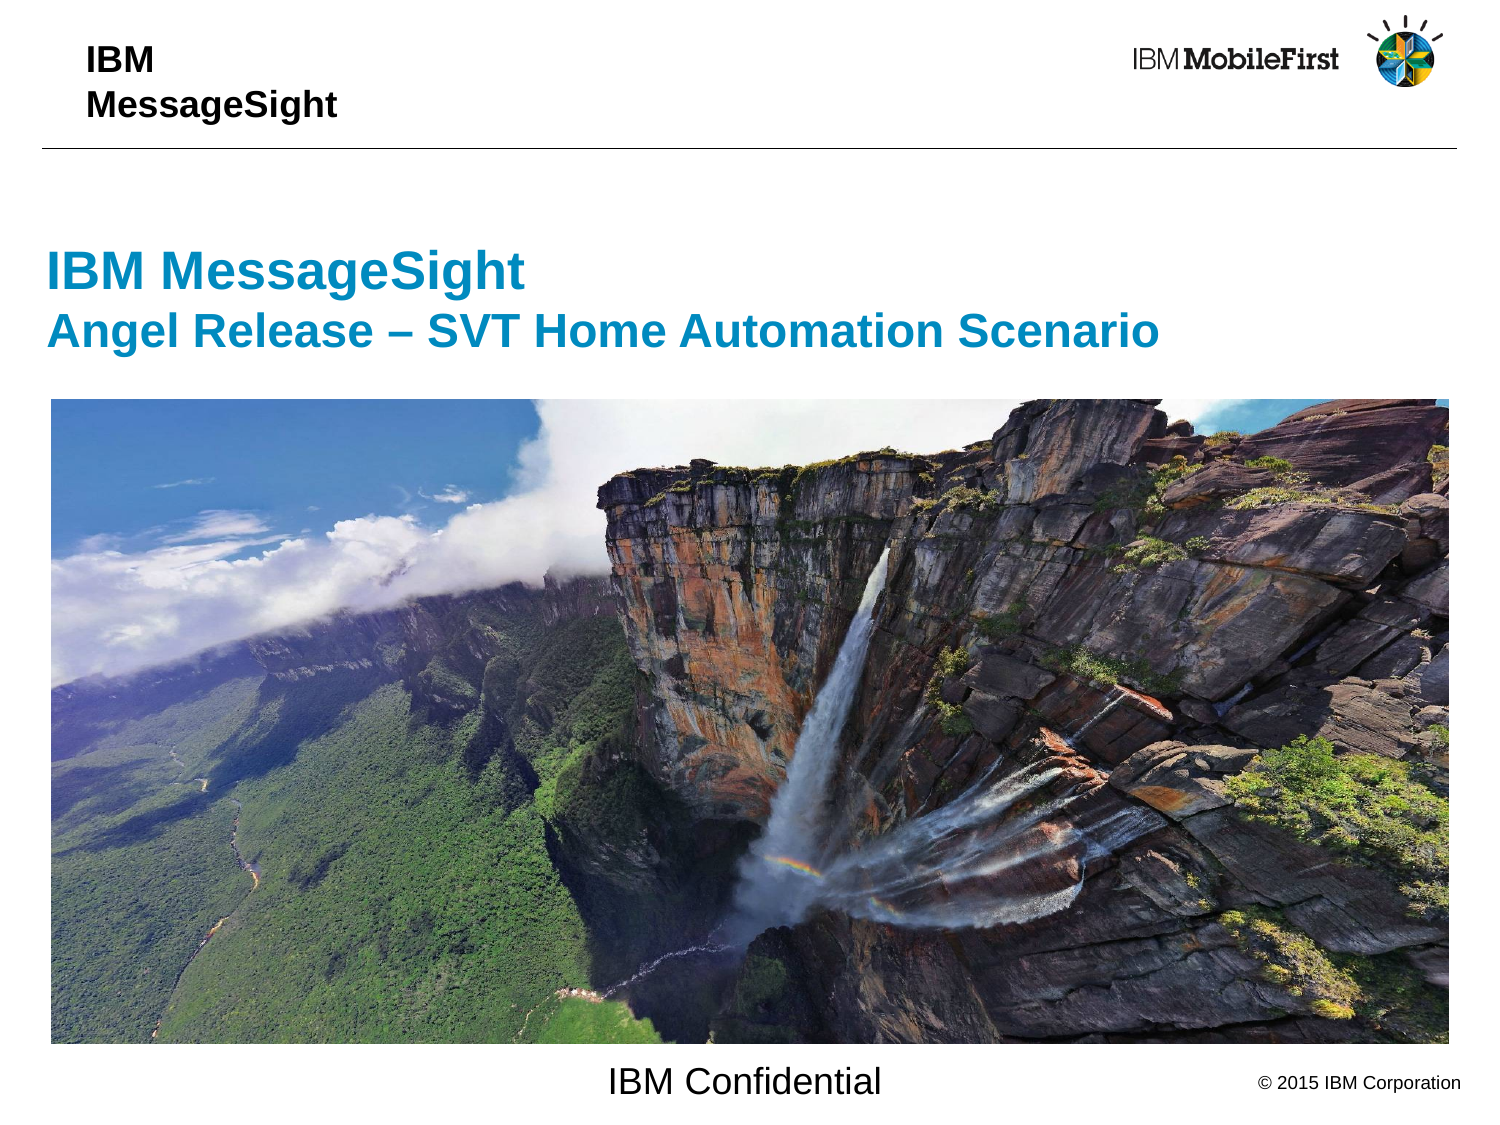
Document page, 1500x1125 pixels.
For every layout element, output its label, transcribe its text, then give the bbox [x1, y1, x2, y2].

picture [51, 399, 1449, 1044]
picture [1134, 43, 1341, 77]
picture [1367, 15, 1443, 87]
title IBM MessageSight Angel Release – SVT Home Automation Scenario [46, 188, 1389, 366]
